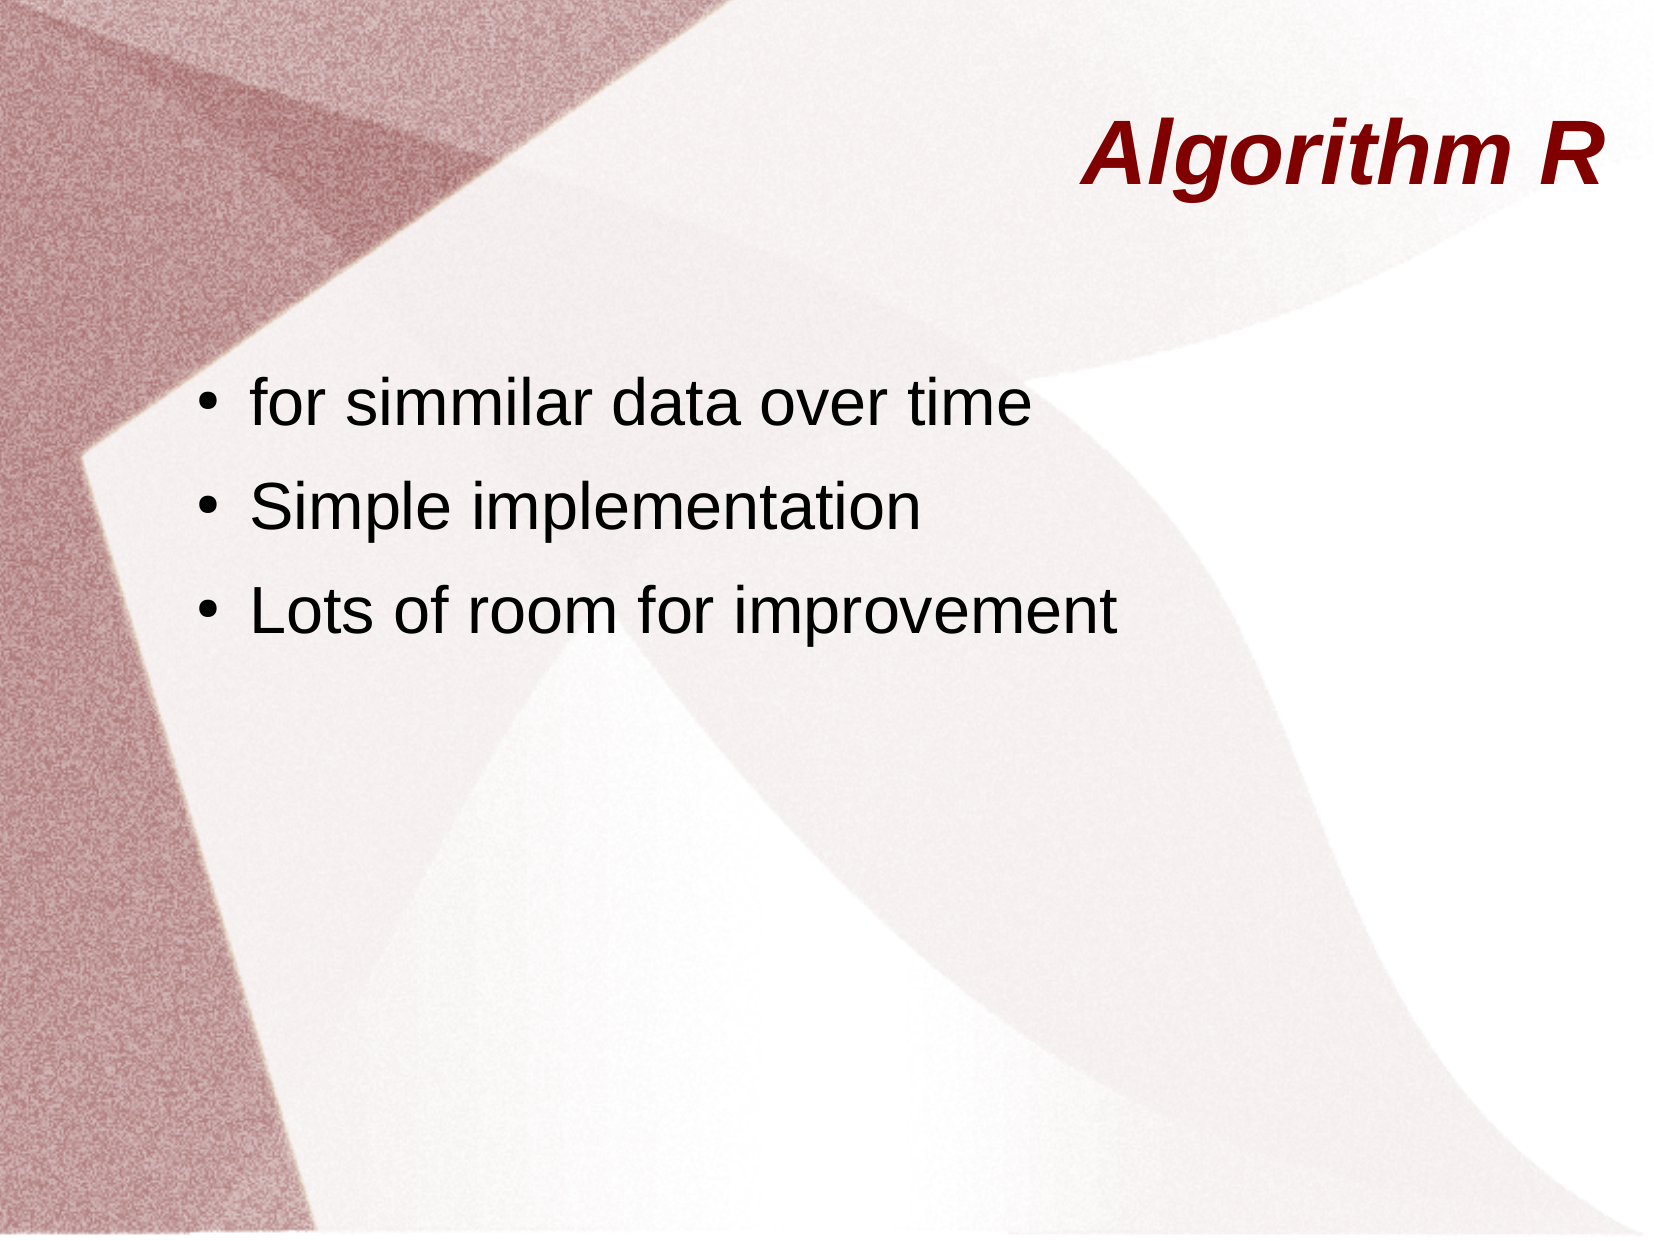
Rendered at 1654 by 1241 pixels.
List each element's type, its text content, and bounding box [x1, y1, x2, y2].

picture [0, 0, 1654, 1241]
title Algorithm R [596, 49, 1607, 257]
list for simmilar data over time Simple implementation Lots of room for improvement [178, 364, 1570, 1147]
